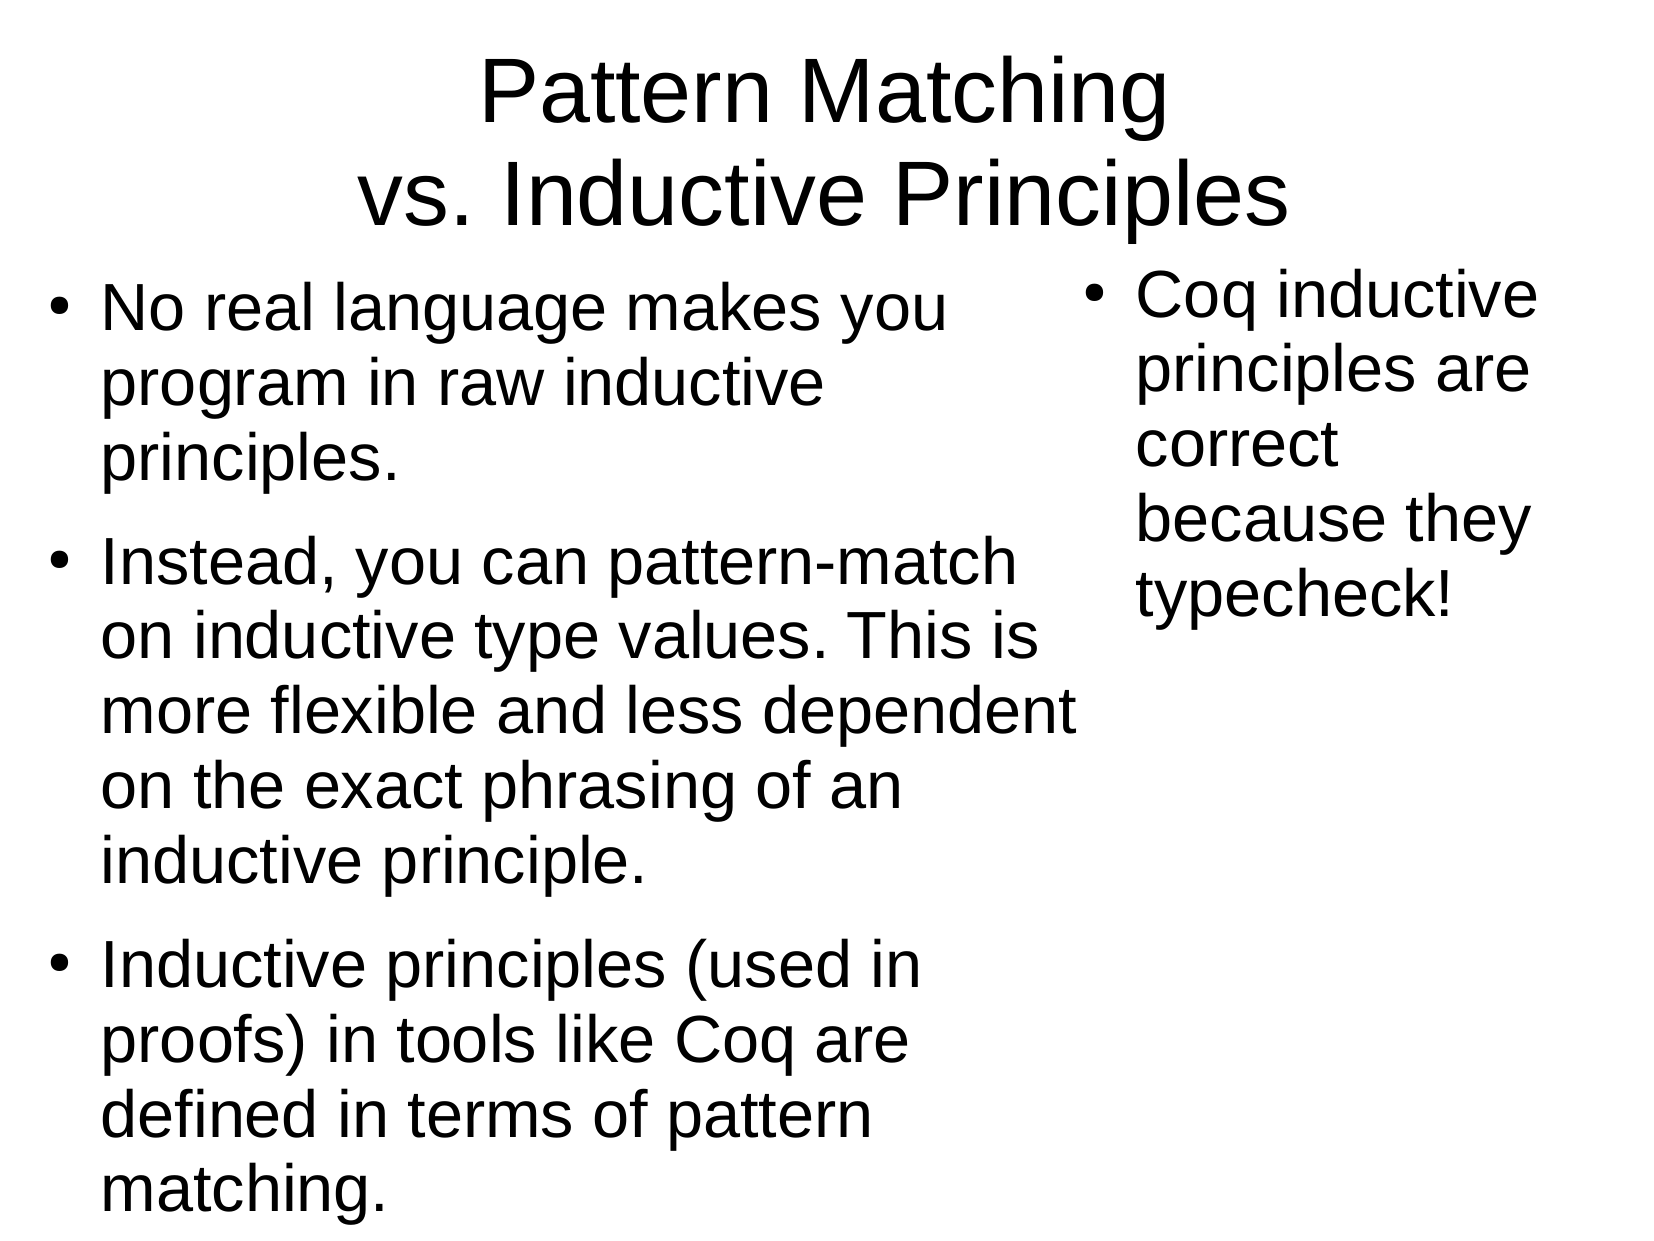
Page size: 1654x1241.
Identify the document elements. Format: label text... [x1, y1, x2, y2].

list No real language makes you program in raw inductive principles. Instead, you can pattern-match on inductive type values. This is more flexible and less dependent on the exact phrasing of an inductive principle. Inductive principles (used in proofs) in tools like Coq are defined in terms of pattern matching. [30, 270, 1096, 1227]
title Pattern Matching vs. Inductive Principles [45, 15, 1606, 270]
list Coq inductive principles are correct because they typecheck! [1065, 256, 1606, 661]
